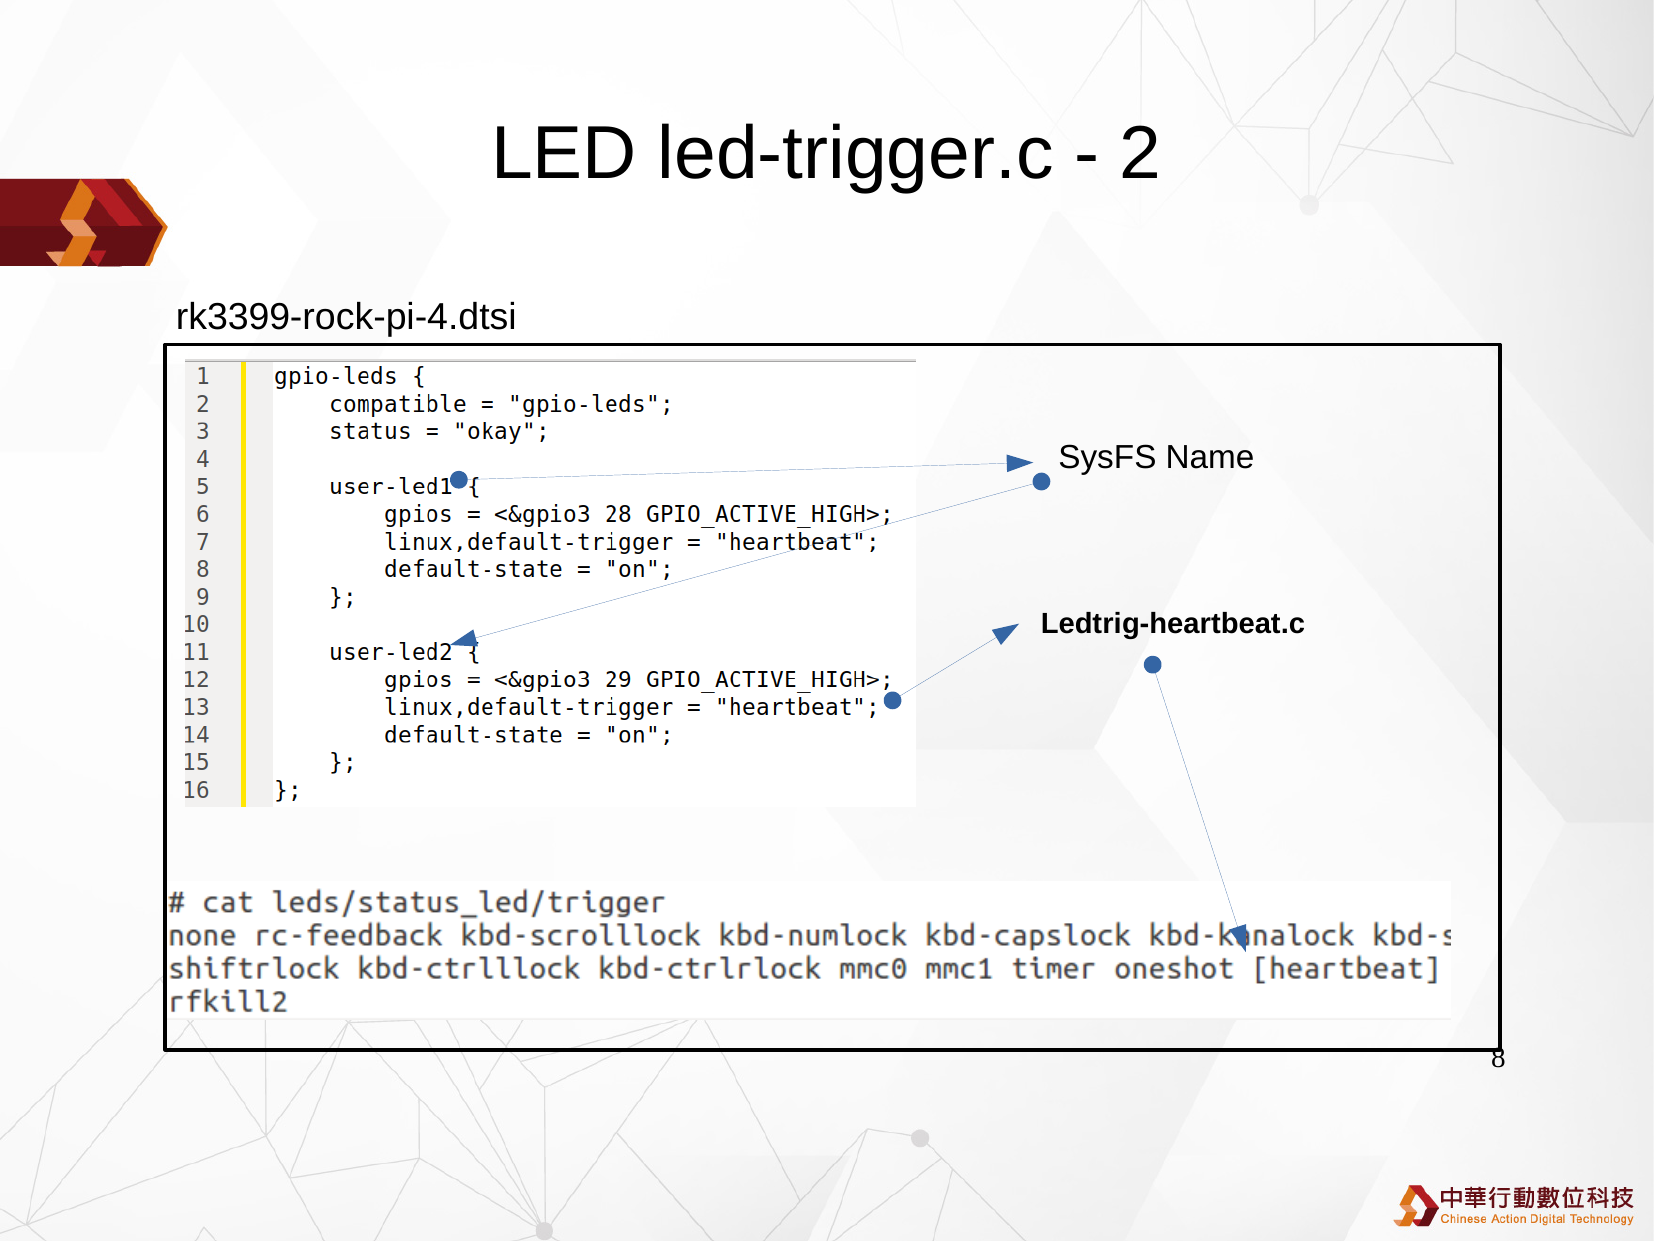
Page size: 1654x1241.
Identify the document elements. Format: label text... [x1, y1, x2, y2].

text_box SysFS Name [1043, 430, 1301, 501]
picture [0, 0, 1654, 1241]
text_box rk3399-rock-pi-4.dtsi [161, 288, 676, 346]
title LED led-trigger.c - 2 [82, 49, 1571, 257]
text_box Ledtrig-heartbeat.c [1026, 599, 1351, 657]
